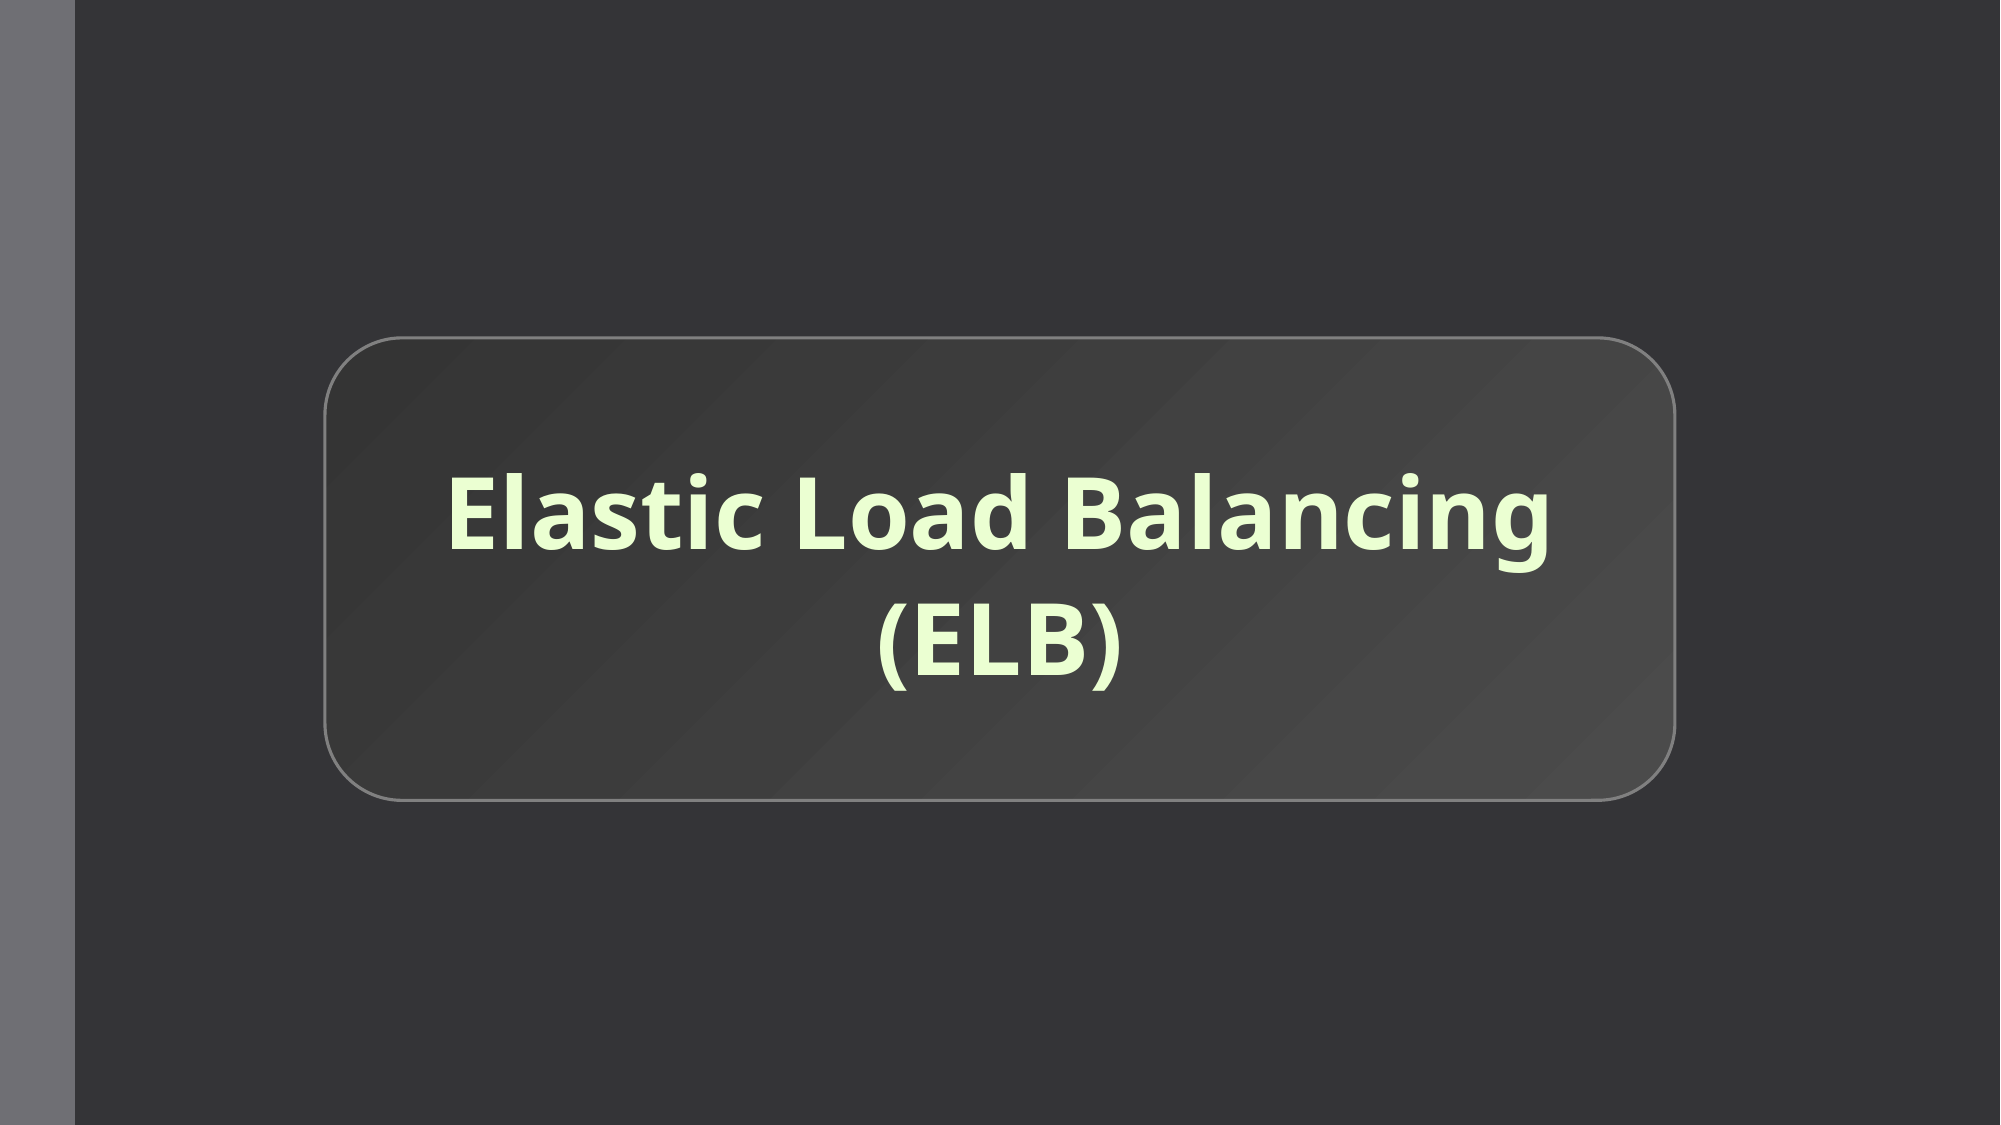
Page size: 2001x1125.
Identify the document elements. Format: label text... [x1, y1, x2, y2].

text_box Elastic Load Balancing (ELB) [324, 337, 1675, 801]
